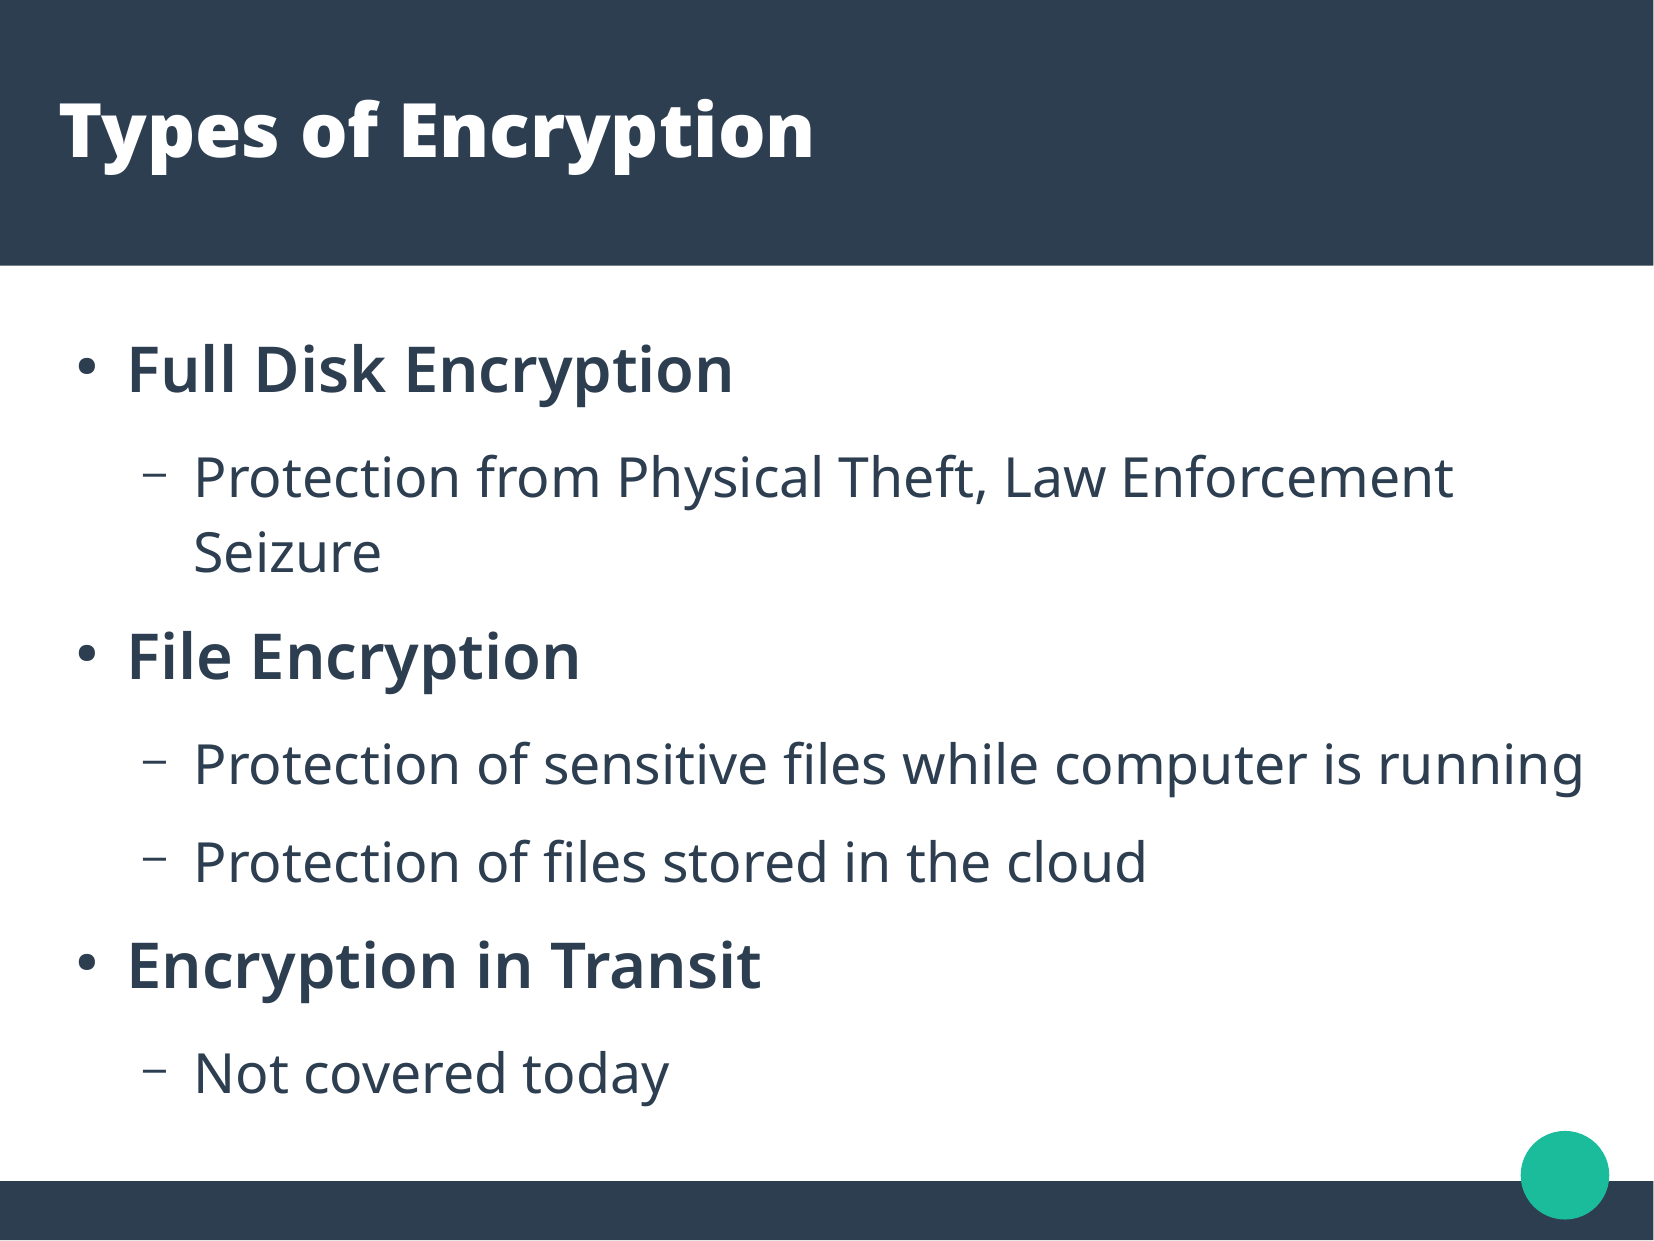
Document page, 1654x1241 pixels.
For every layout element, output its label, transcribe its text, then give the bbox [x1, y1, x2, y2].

title Types of Encryption [59, 49, 1595, 207]
list Full Disk Encryption Protection from Physical Theft, Law Enforcement Seizure File Encryption Protection of sensitive files while computer is running Protection of files stored in the cloud Encryption in Transit Not covered today [59, 324, 1595, 1152]
